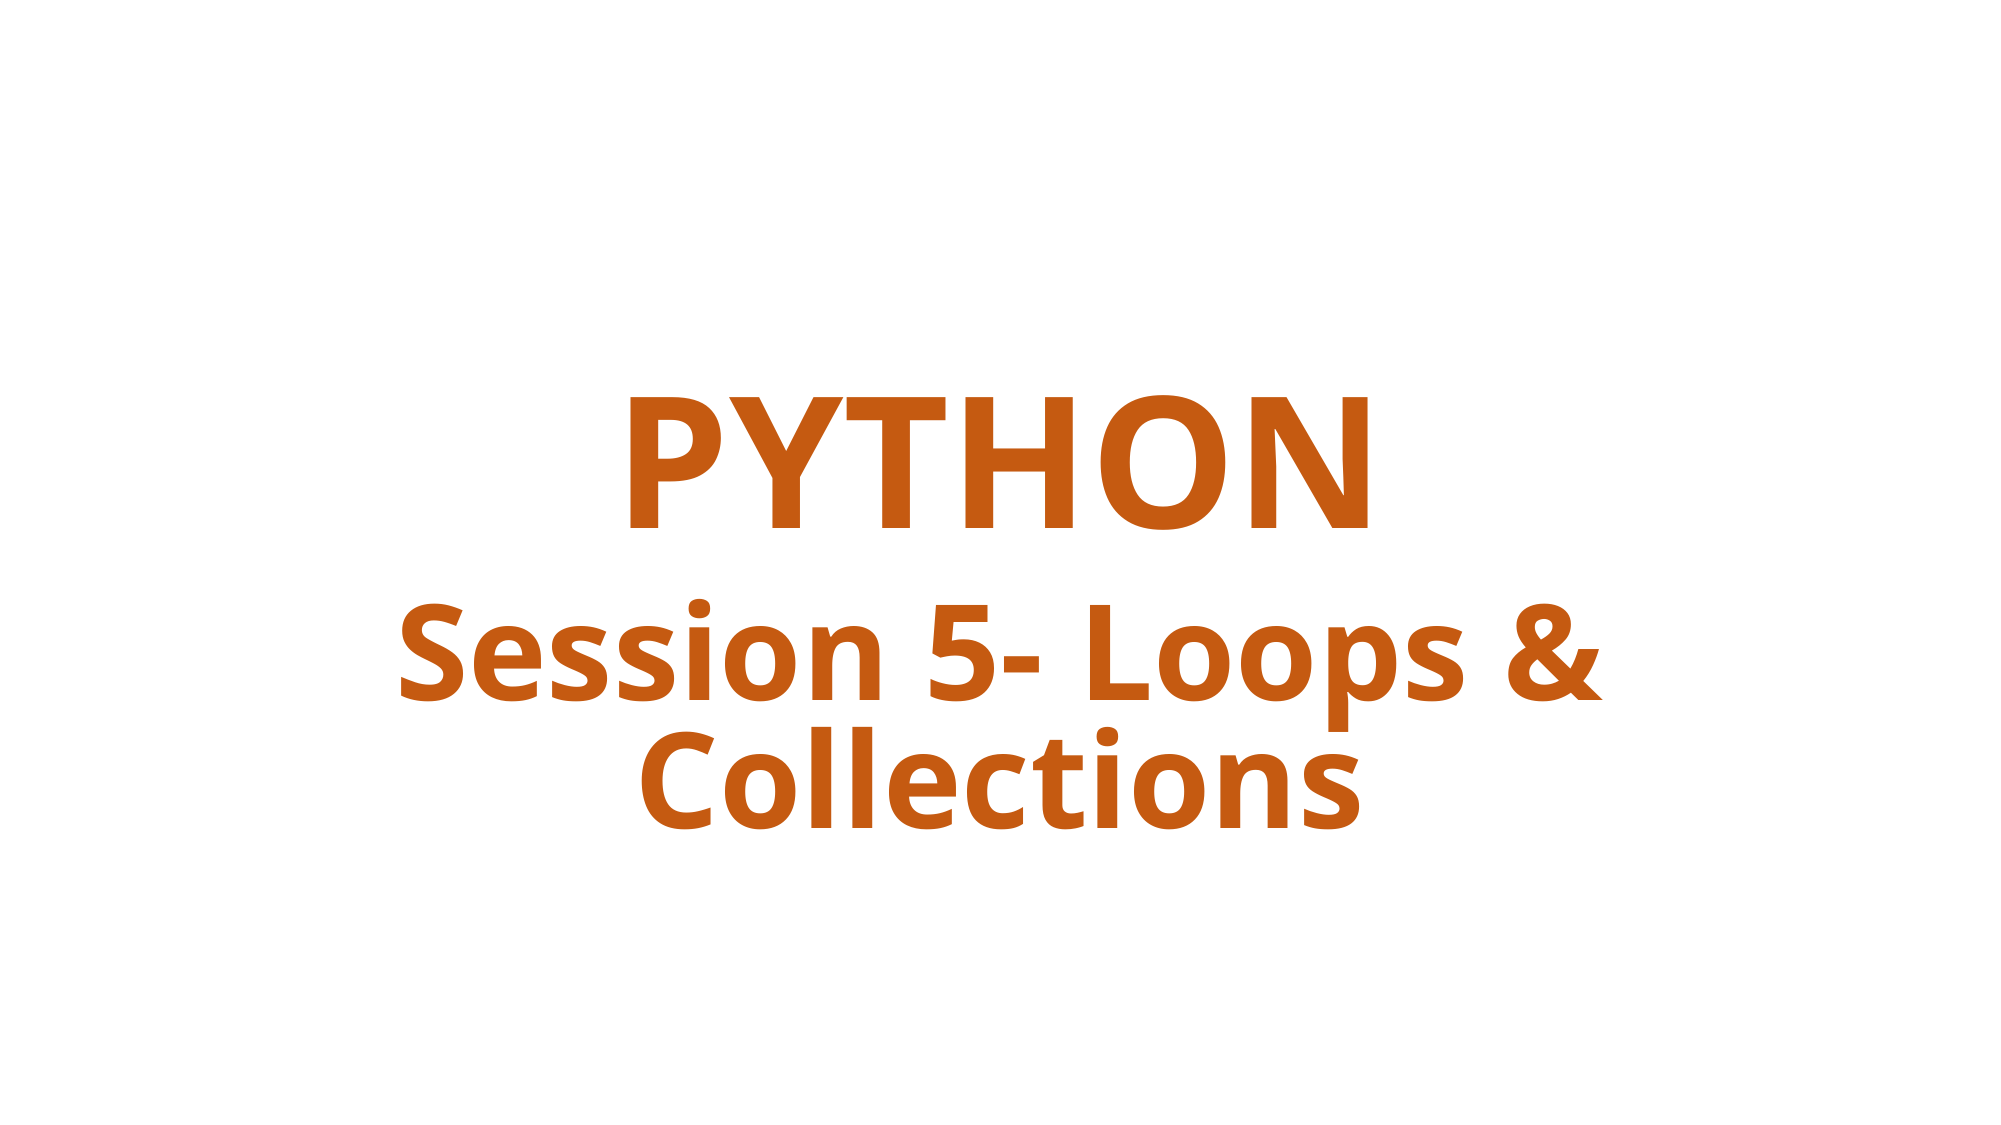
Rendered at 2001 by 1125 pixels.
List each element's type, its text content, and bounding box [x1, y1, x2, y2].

title PYTHON [249, 72, 1750, 576]
subtitle Session 5- Loops & Collections [249, 590, 1750, 863]
